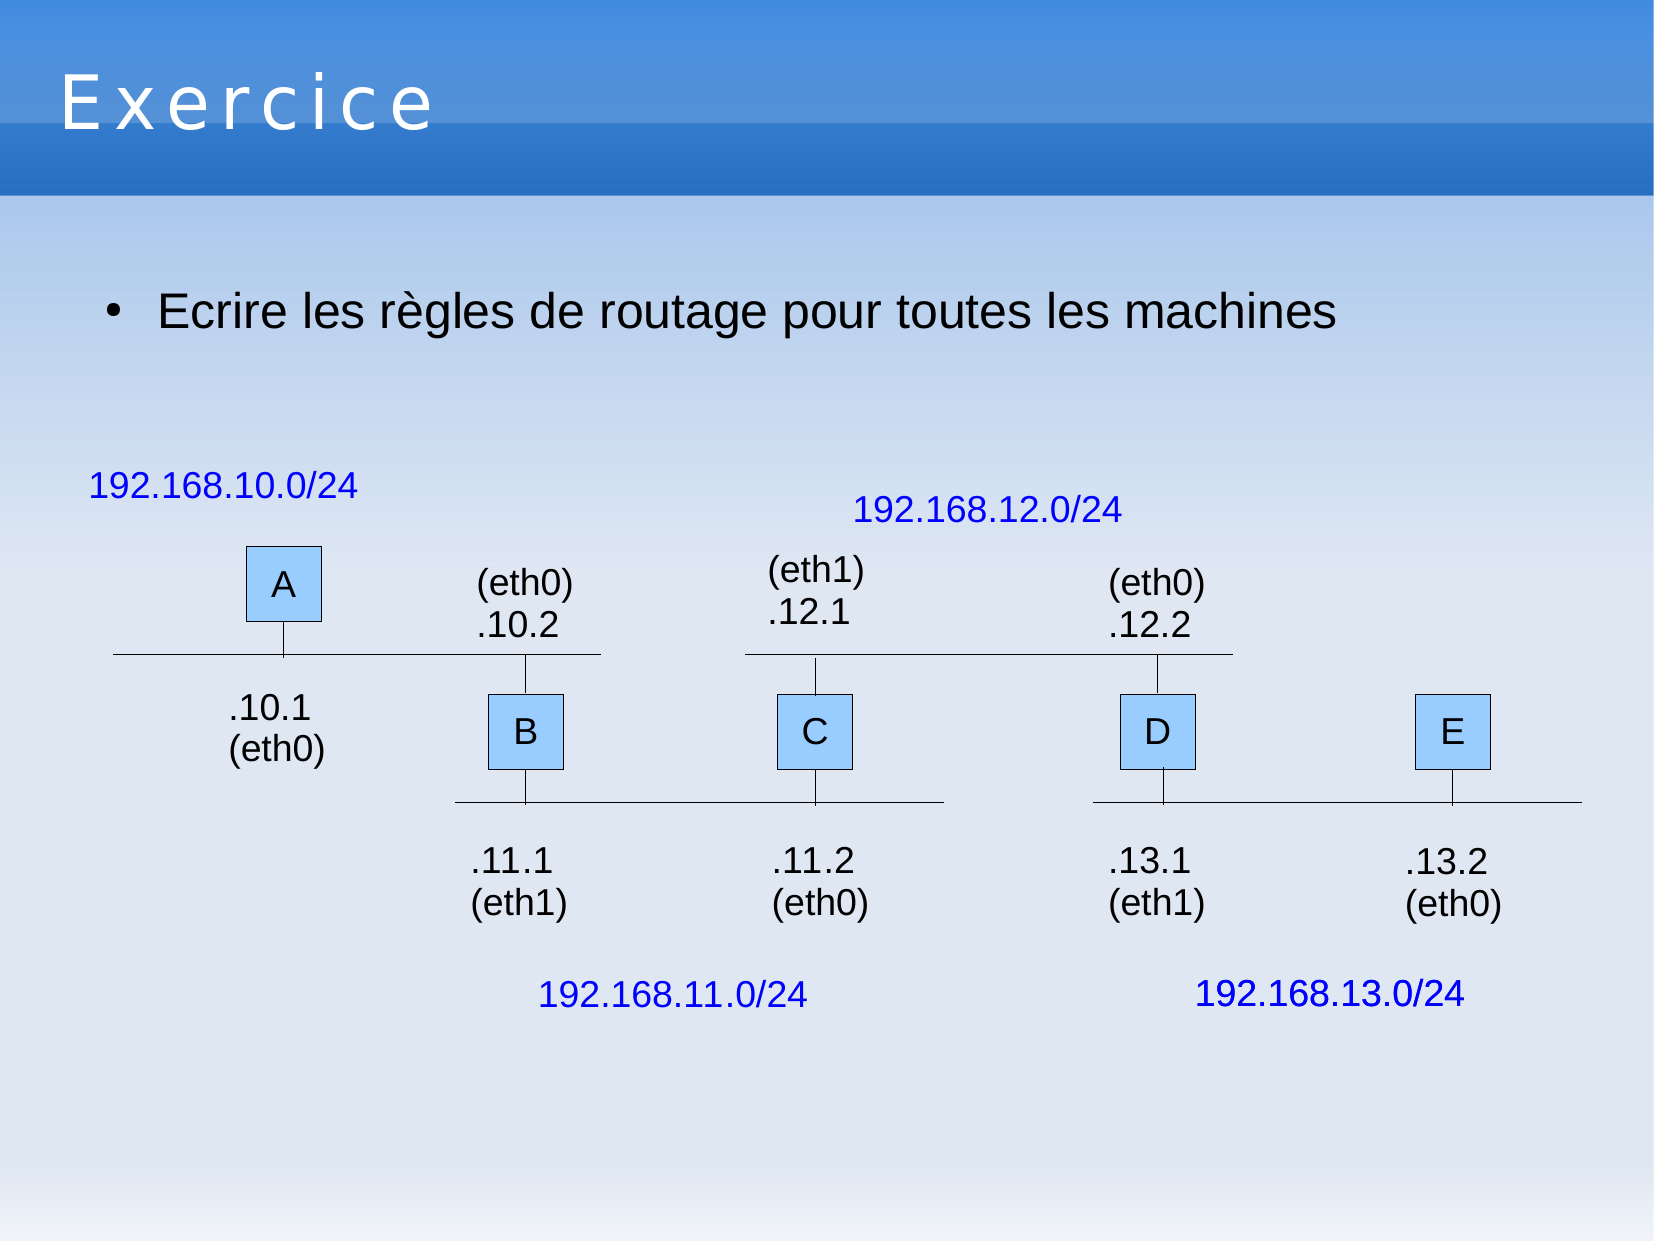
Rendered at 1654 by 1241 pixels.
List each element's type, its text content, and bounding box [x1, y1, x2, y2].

text_box .10.1 (eth0) [213, 678, 341, 778]
text_box E [1415, 694, 1491, 770]
text_box .11.2 (eth0) [756, 832, 885, 931]
text_box (eth0) .12.2 [1093, 554, 1221, 654]
text_box D [1120, 694, 1196, 770]
text_box .11.1 (eth1) [455, 832, 583, 931]
text_box (eth1) .12.1 [752, 541, 881, 640]
text_box .13.2 (eth0) [1390, 833, 1518, 933]
text_box 192.168.10.0/24 [73, 456, 374, 514]
text_box (eth0) .10.2 [461, 554, 589, 654]
text_box 192.168.13.0/24 [1180, 965, 1481, 1023]
text_box 192.168.12.0/24 [837, 481, 1138, 539]
text_box B [488, 694, 564, 770]
picture [0, 0, 1654, 1241]
title Exercice [59, 36, 1270, 171]
text_box .13.1 (eth1) [1093, 832, 1221, 931]
text_box C [777, 694, 853, 770]
list Ecrire les règles de routage pour toutes les machines [86, 283, 1576, 1088]
text_box 192.168.11.0/24 [523, 966, 823, 1023]
text_box A [246, 546, 322, 622]
